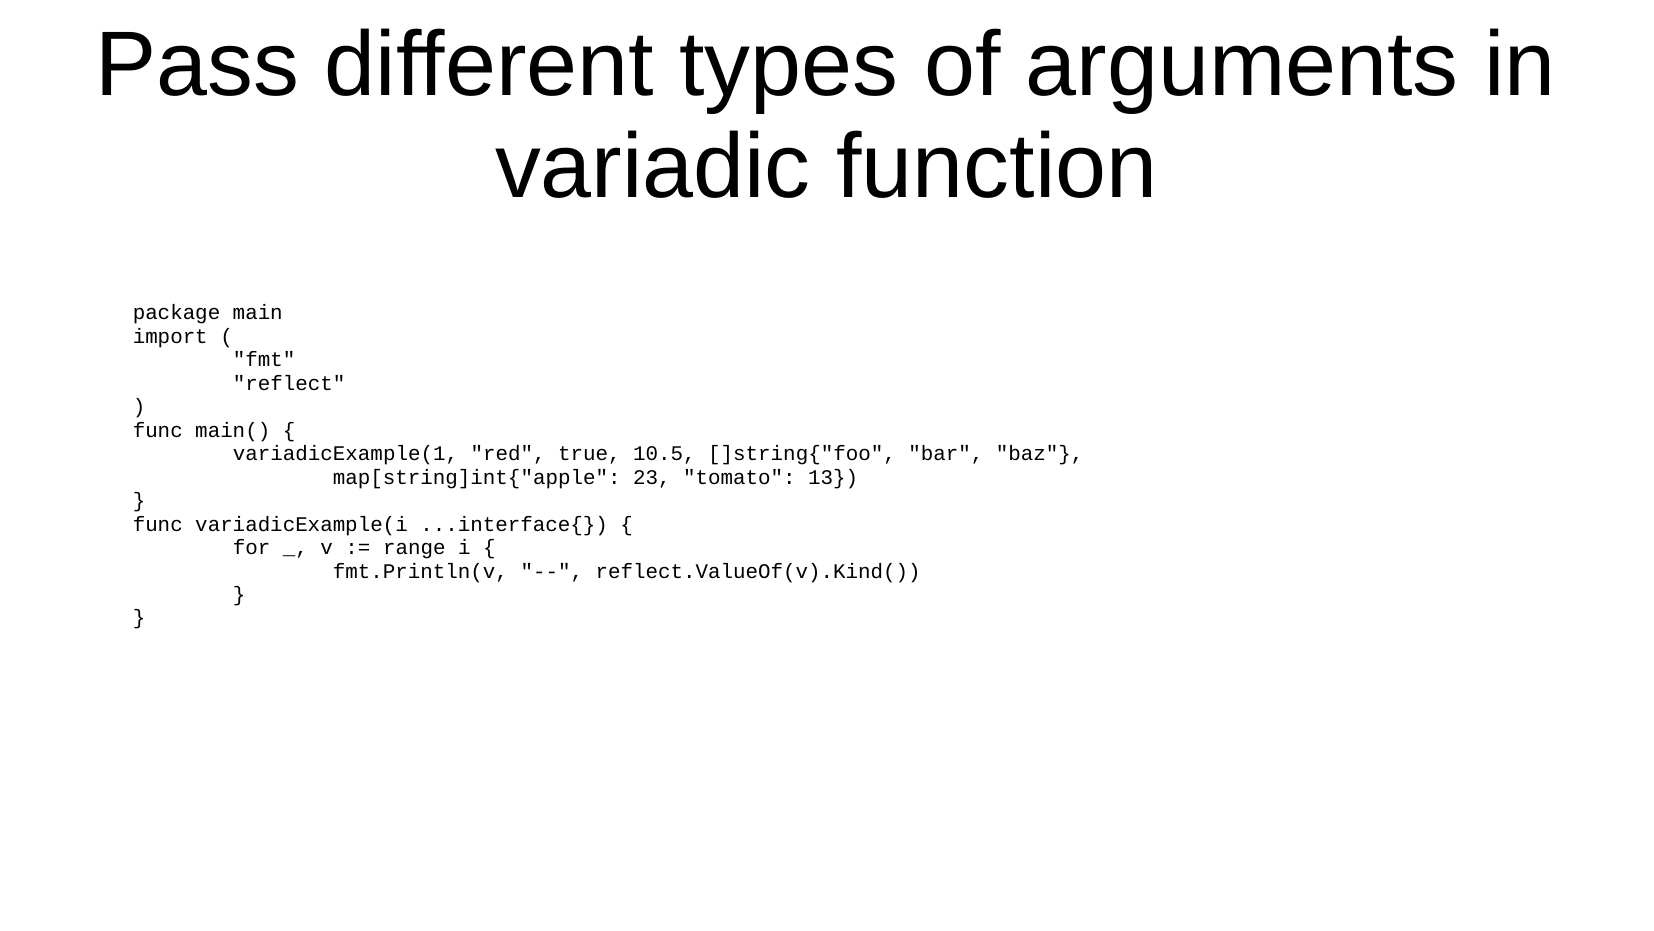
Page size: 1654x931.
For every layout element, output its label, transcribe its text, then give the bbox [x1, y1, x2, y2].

text_box package main import ( "fmt" "reflect" ) func main() { variadicExample(1, "red", true, 10.5, []string{"foo", "bar", "baz"}, map[string]int{"apple": 23, "tomato": 13}) } func variadicExample(i ...interface{}) { for _, v := range i { fmt.Println(v, "--", reflect.ValueOf(v).Kind()) } } [118, 294, 1322, 780]
title Pass different types of arguments in variadic function [82, 12, 1571, 218]
